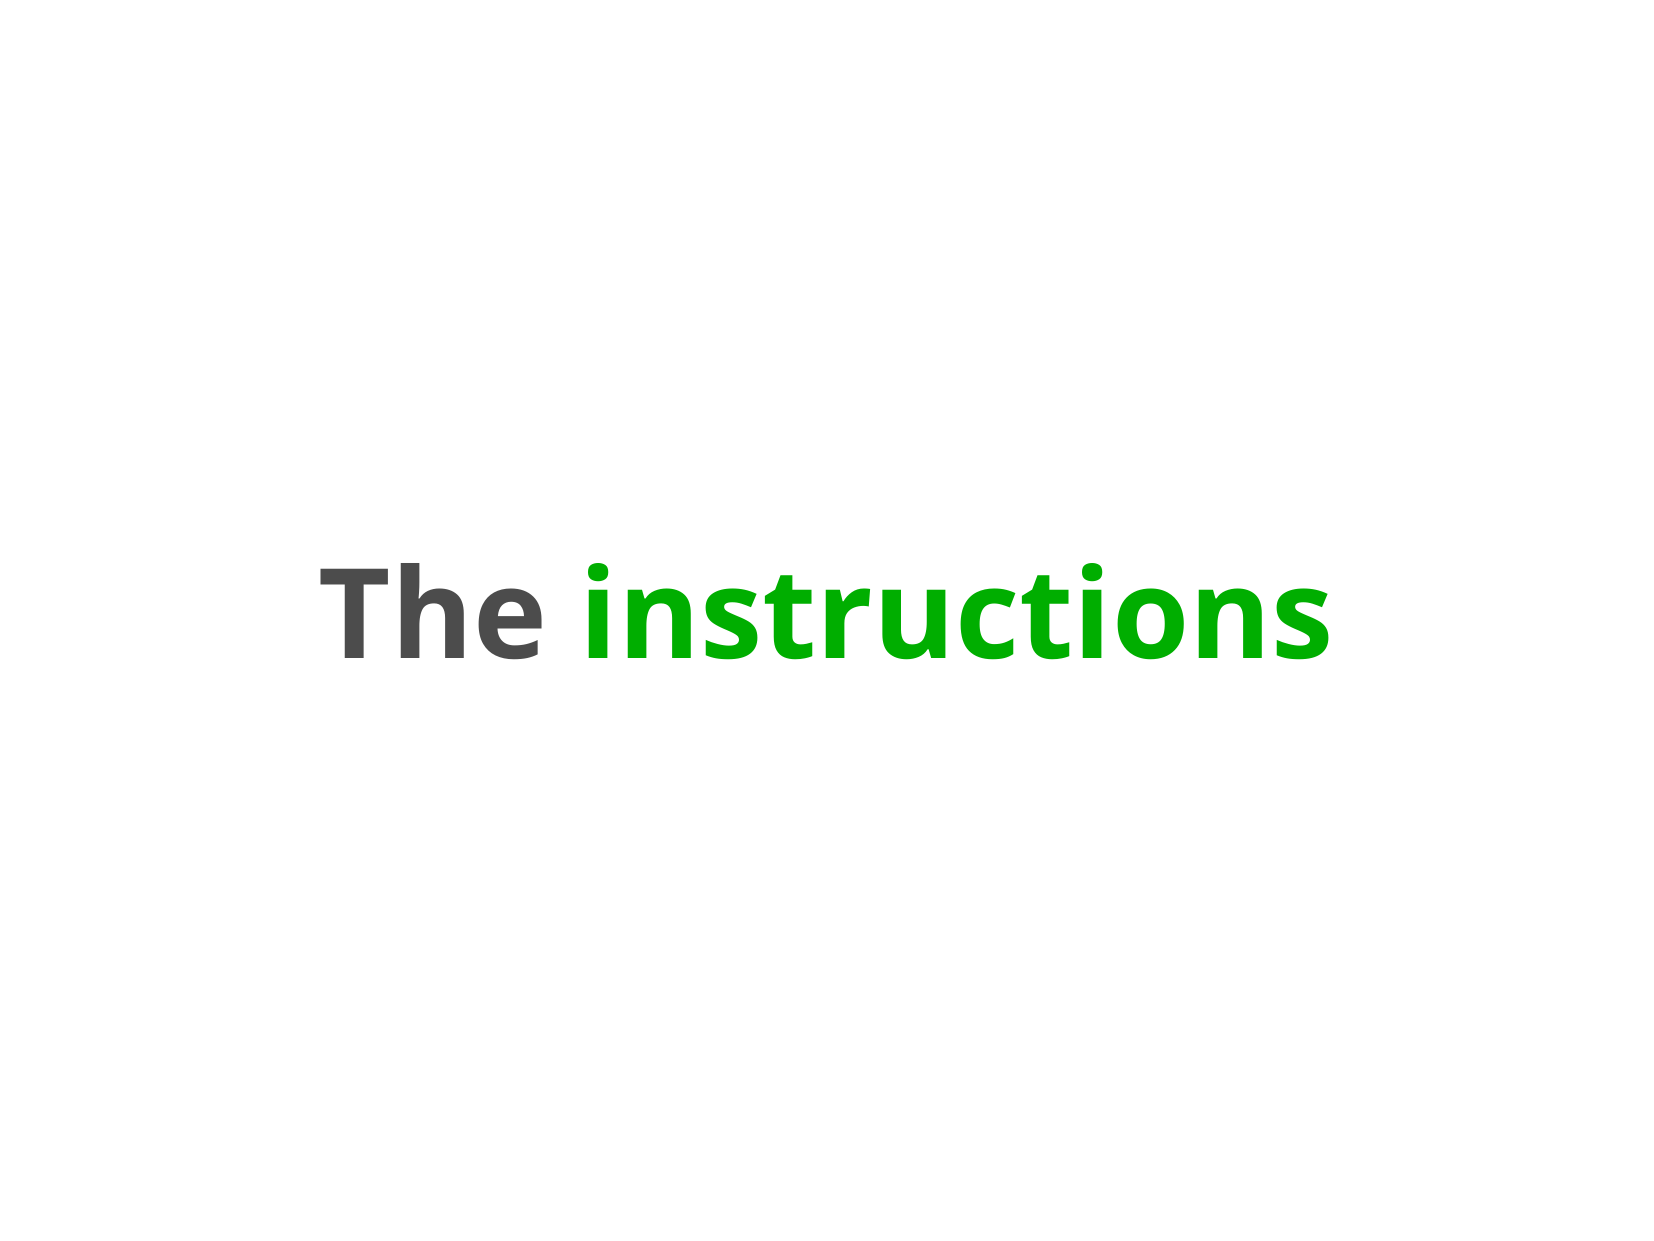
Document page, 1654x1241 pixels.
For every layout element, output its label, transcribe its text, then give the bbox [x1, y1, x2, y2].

list The instructions [59, 324, 1595, 798]
